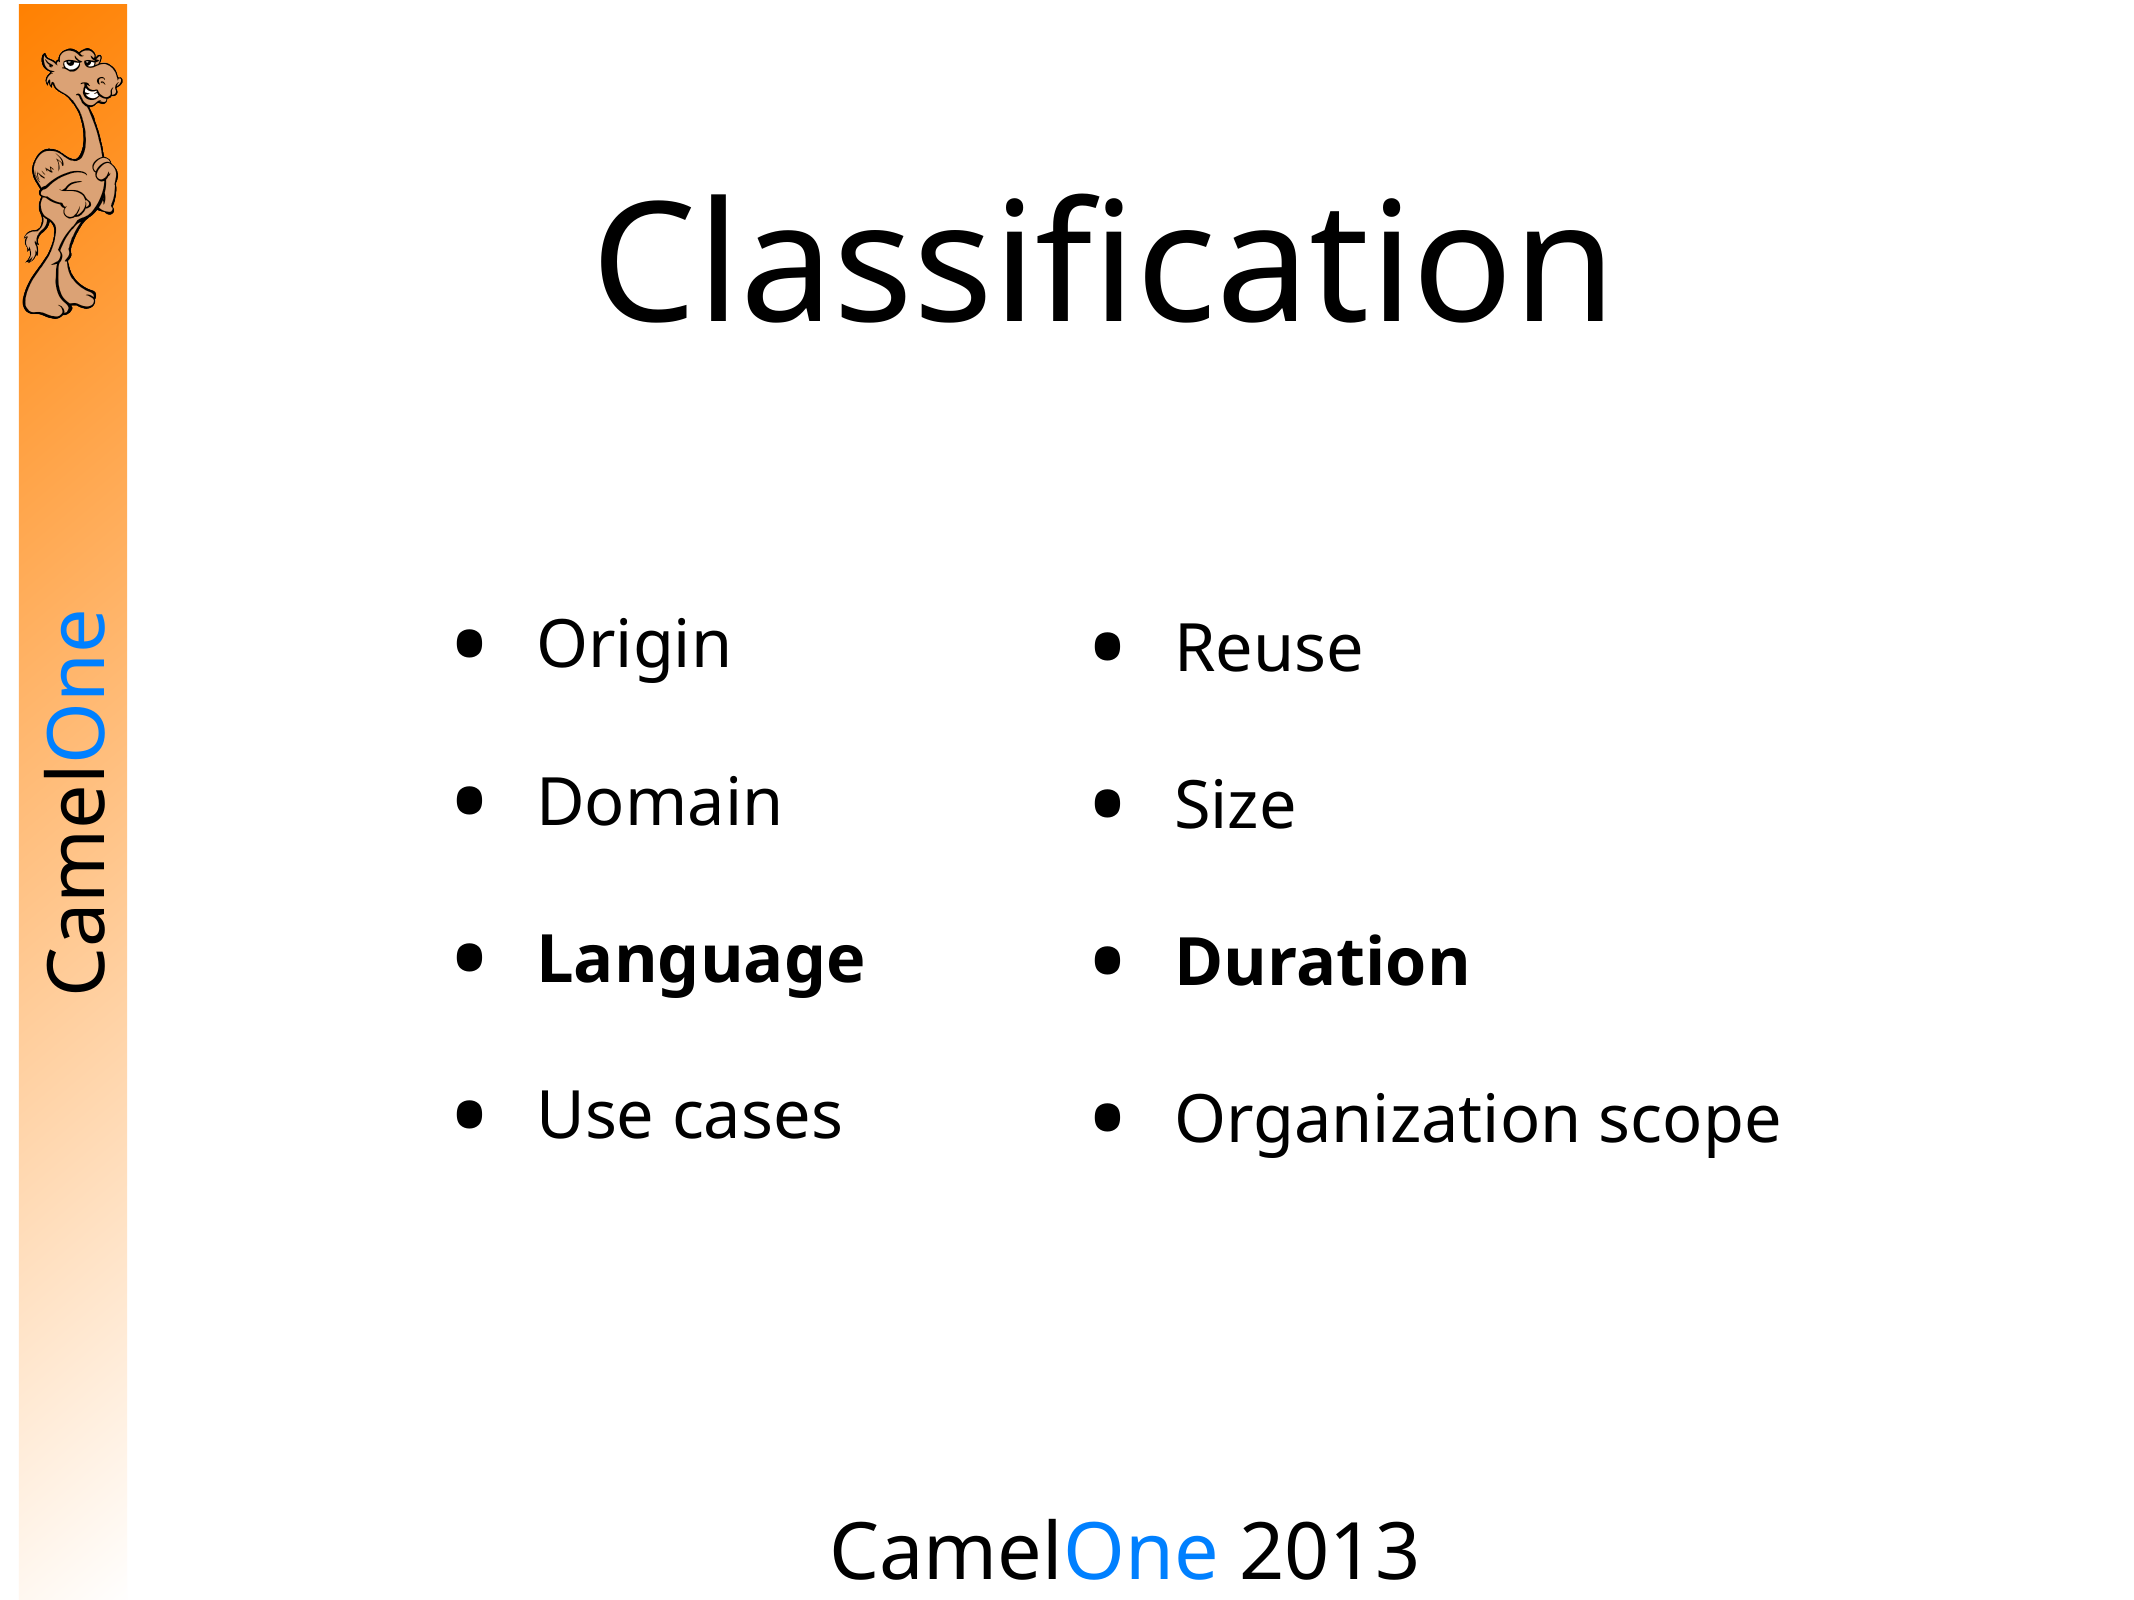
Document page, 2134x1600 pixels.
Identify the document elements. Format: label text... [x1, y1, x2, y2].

title Classification [228, 146, 1981, 364]
title Q&A [18, 339, 128, 433]
list Origin Domain Language Use cases [413, 363, 1083, 1391]
picture [22, 48, 123, 319]
list Reuse Size Duration Organization scope [1051, 366, 1902, 1394]
